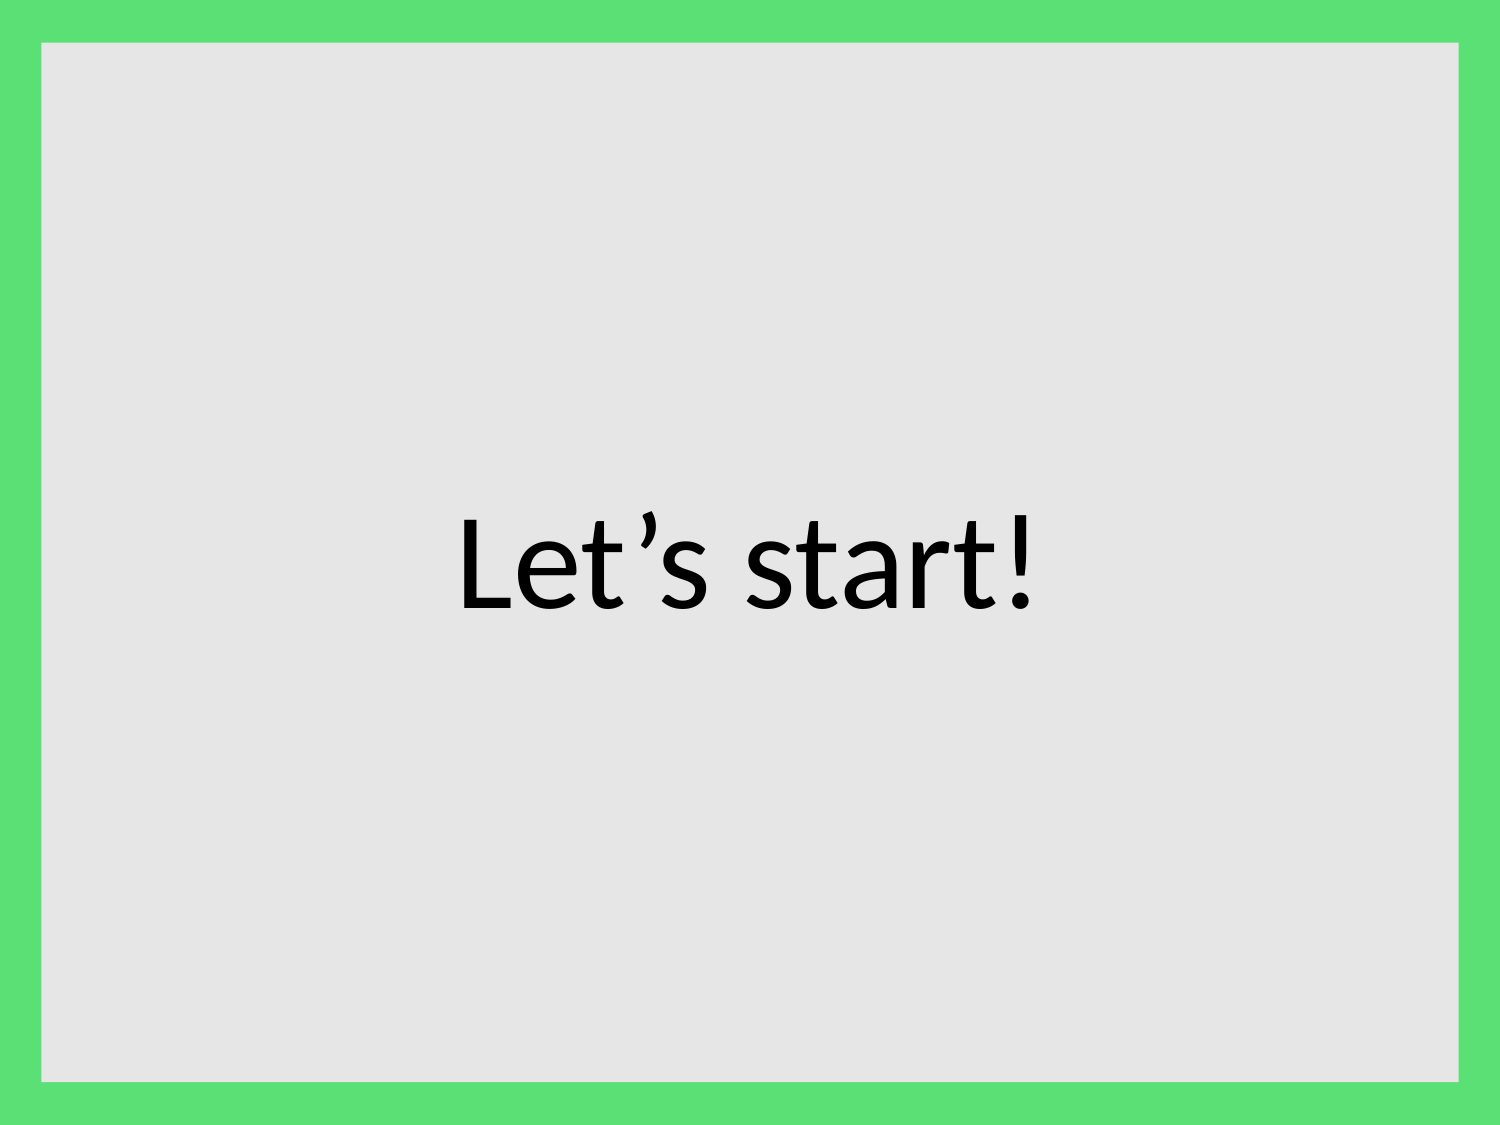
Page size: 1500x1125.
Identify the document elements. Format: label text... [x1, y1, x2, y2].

text_box [41, 644, 1459, 1083]
text_box [41, 42, 1459, 463]
text_box Let’s start! [41, 463, 1459, 644]
